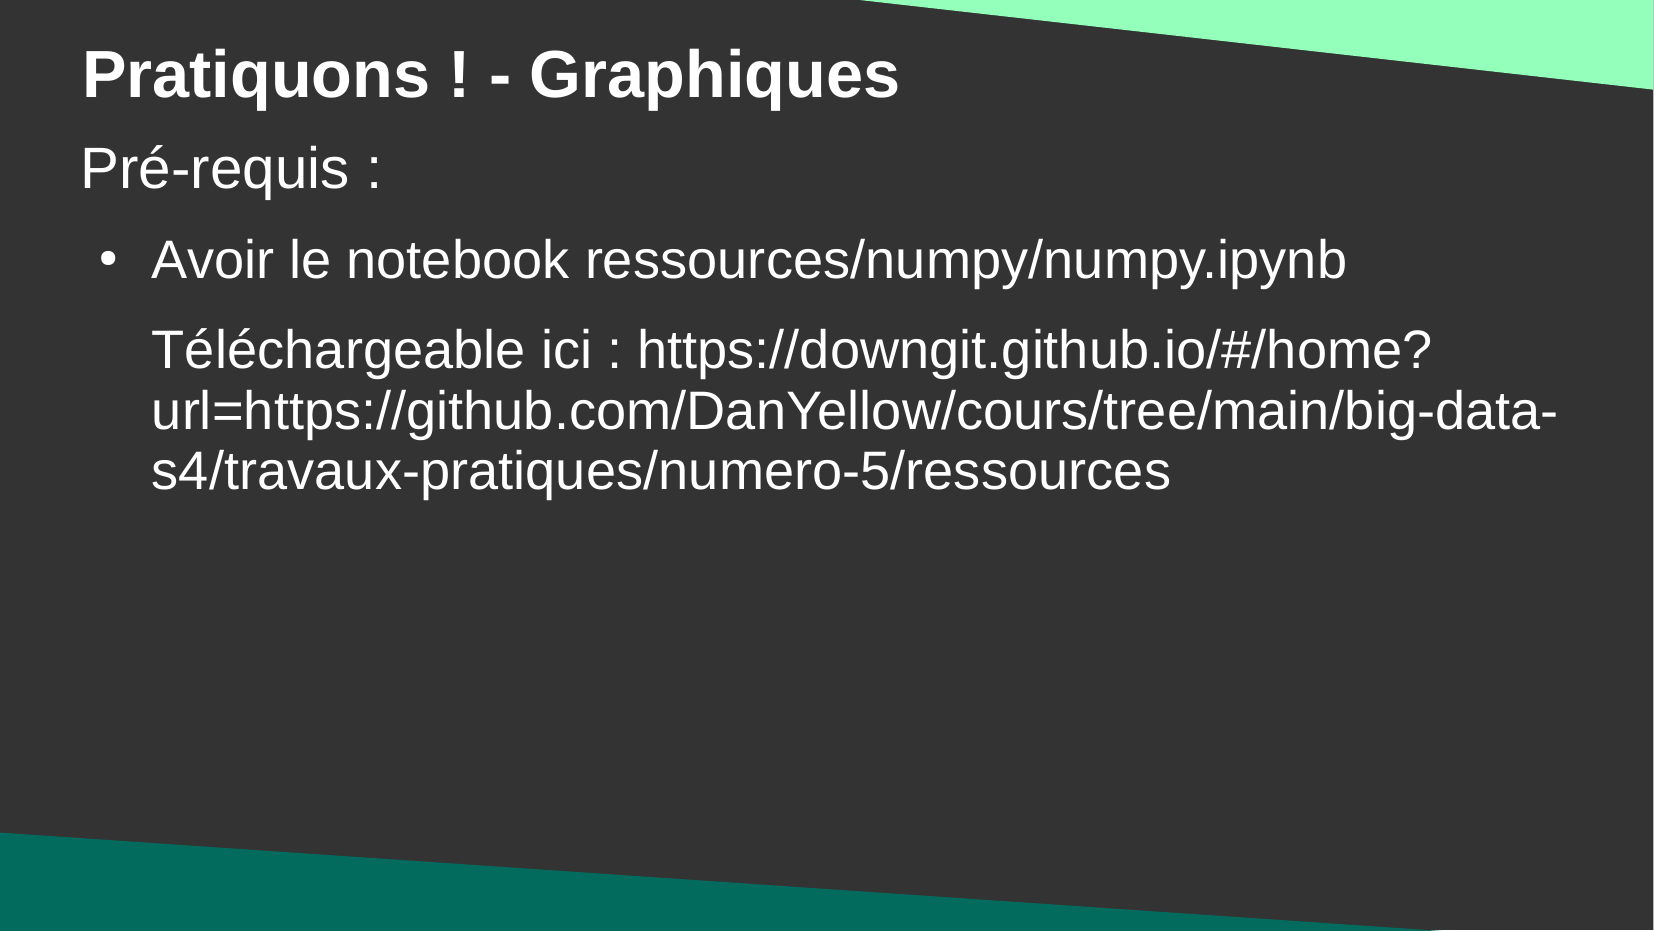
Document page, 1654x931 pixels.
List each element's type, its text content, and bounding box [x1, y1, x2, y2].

title Pratiquons ! - Graphiques [82, 37, 1571, 114]
text_box [859, 0, 1654, 90]
list Pré-requis : Avoir le notebook ressources/numpy/numpy.ipynb Téléchargeable ici : https://downgit.github.io/#/home?url=https://github.com/DanYellow/cours/tree/main/big-data-s4/travaux-pratiques/numero-5/ressources [80, 135, 1620, 556]
